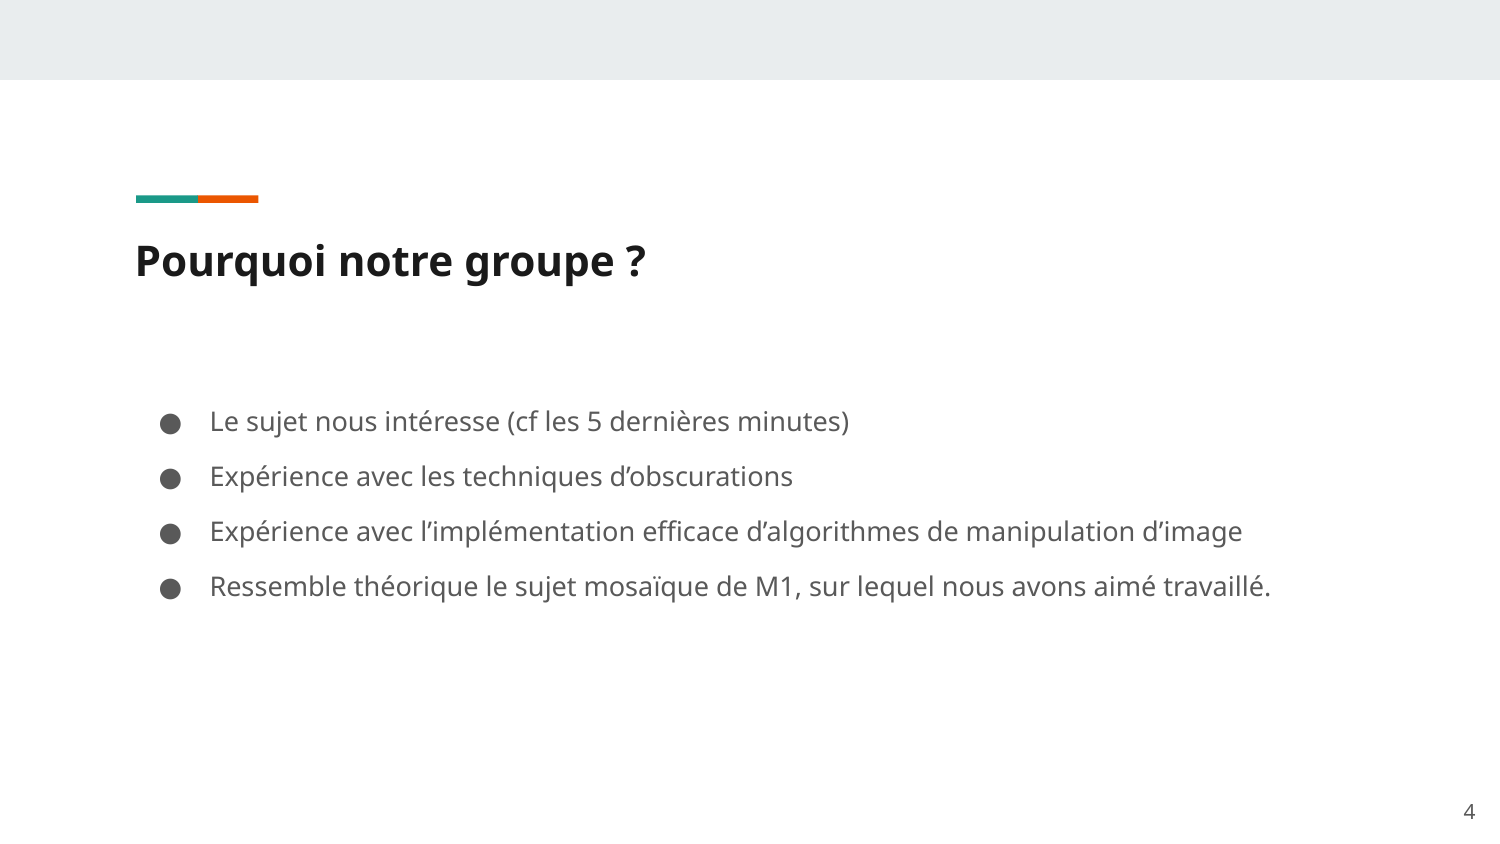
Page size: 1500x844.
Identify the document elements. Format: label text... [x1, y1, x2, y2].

list Le sujet nous intéresse (cf les 5 dernières minutes) Expérience avec les techniques d’obscurations Expérience avec l’implémentation efficace d’algorithmes de manipulation d’image Ressemble théorique le sujet mosaïque de M1, sur lequel nous avons aimé travaillé. [119, 369, 1381, 712]
title Pourquoi notre groupe ? [119, 216, 1381, 305]
slide_number <number> [1400, 779, 1491, 844]
